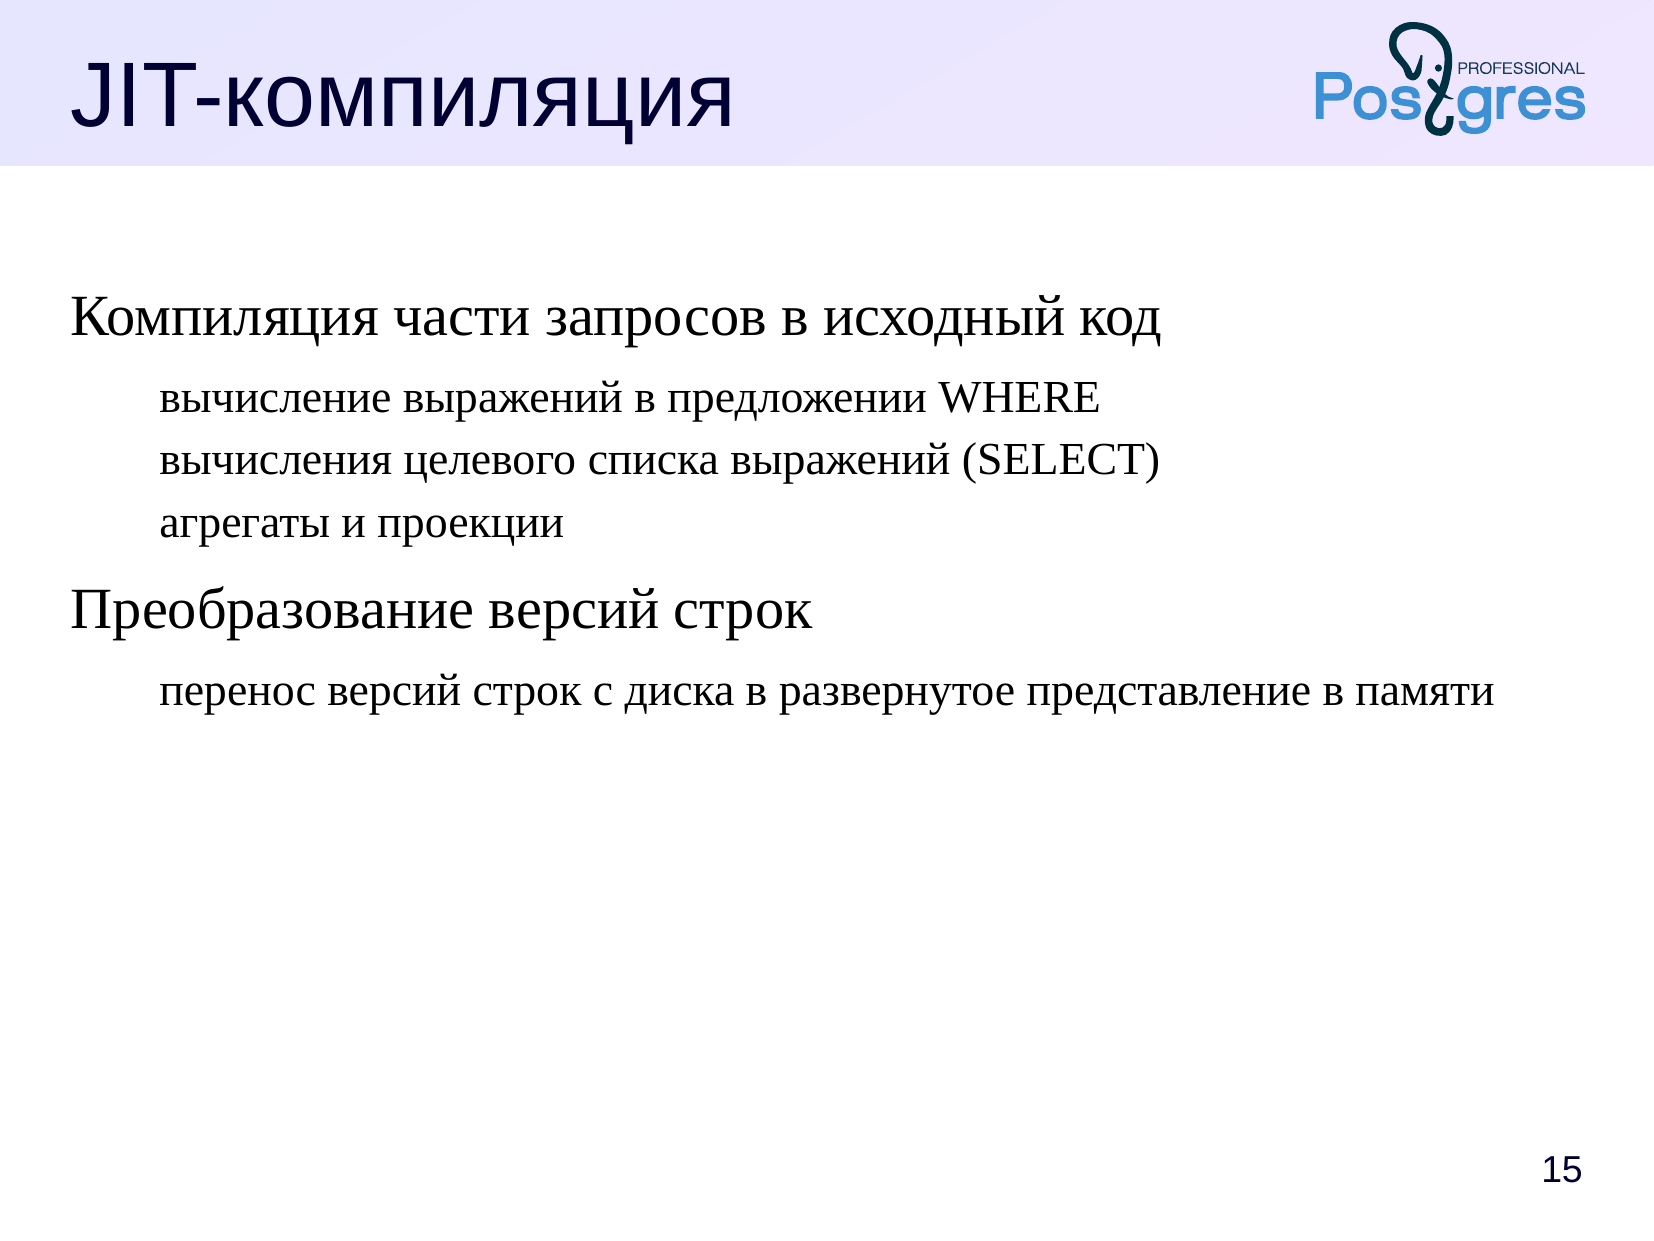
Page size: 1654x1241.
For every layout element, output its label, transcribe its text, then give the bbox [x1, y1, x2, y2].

list Компиляция части запросов в исходный код вычисление выражений в предложении WHERE вычисления целевого списка выражений (SELECT) агрегаты и проекции Преобразование версий строк перенос версий строк с диска в развернутое представление в памяти [70, 283, 1583, 1141]
title JIT-компиляция [70, 43, 1241, 147]
